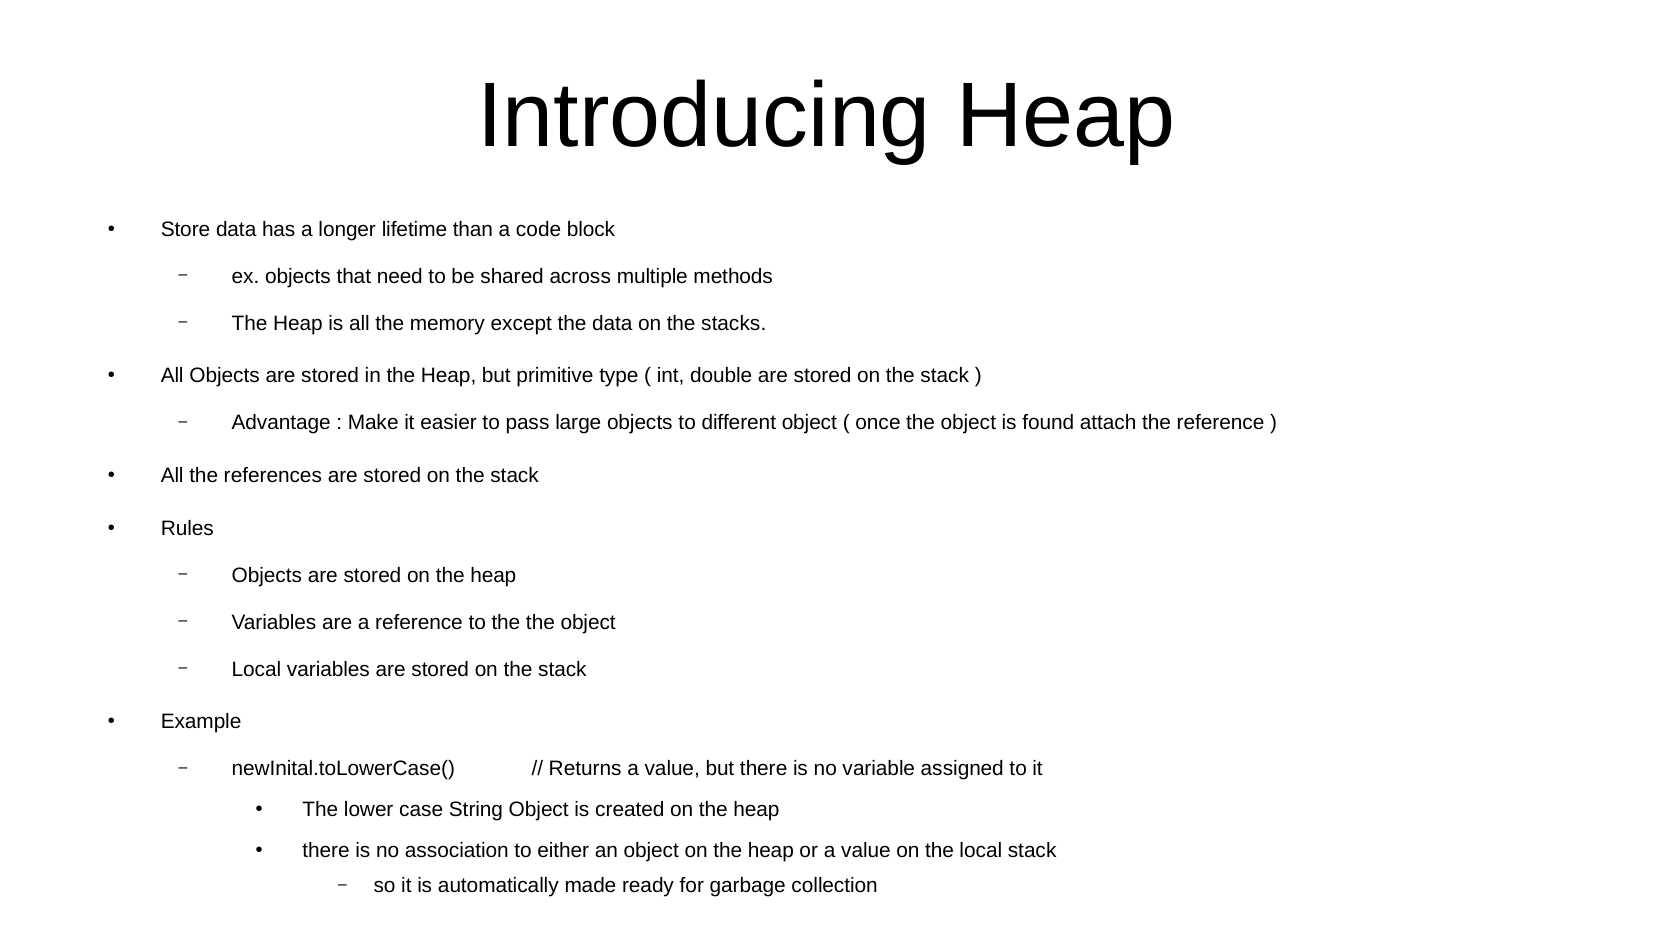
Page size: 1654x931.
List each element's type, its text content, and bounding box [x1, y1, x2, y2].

title Introducing Heap [82, 37, 1571, 193]
list Store data has a longer lifetime than a code block ex. objects that need to be shared across multiple methods The Heap is all the memory except the data on the stacks. All Objects are stored in the Heap, but primitive type ( int, double are stored on the stack ) Advantage : Make it easier to pass large objects to different object ( once the object is found attach the reference ) All the references are stored on the stack Rules Objects are stored on the heap Variables are a reference to the the object Local variables are stored on the stack Example newInital.toLowerCase() // Returns a value, but there is no variable assigned to it The lower case String Object is created on the heap there is no association to either an object on the heap or a value on the local stack so it is automatically made ready for garbage collection [90, 217, 1628, 901]
